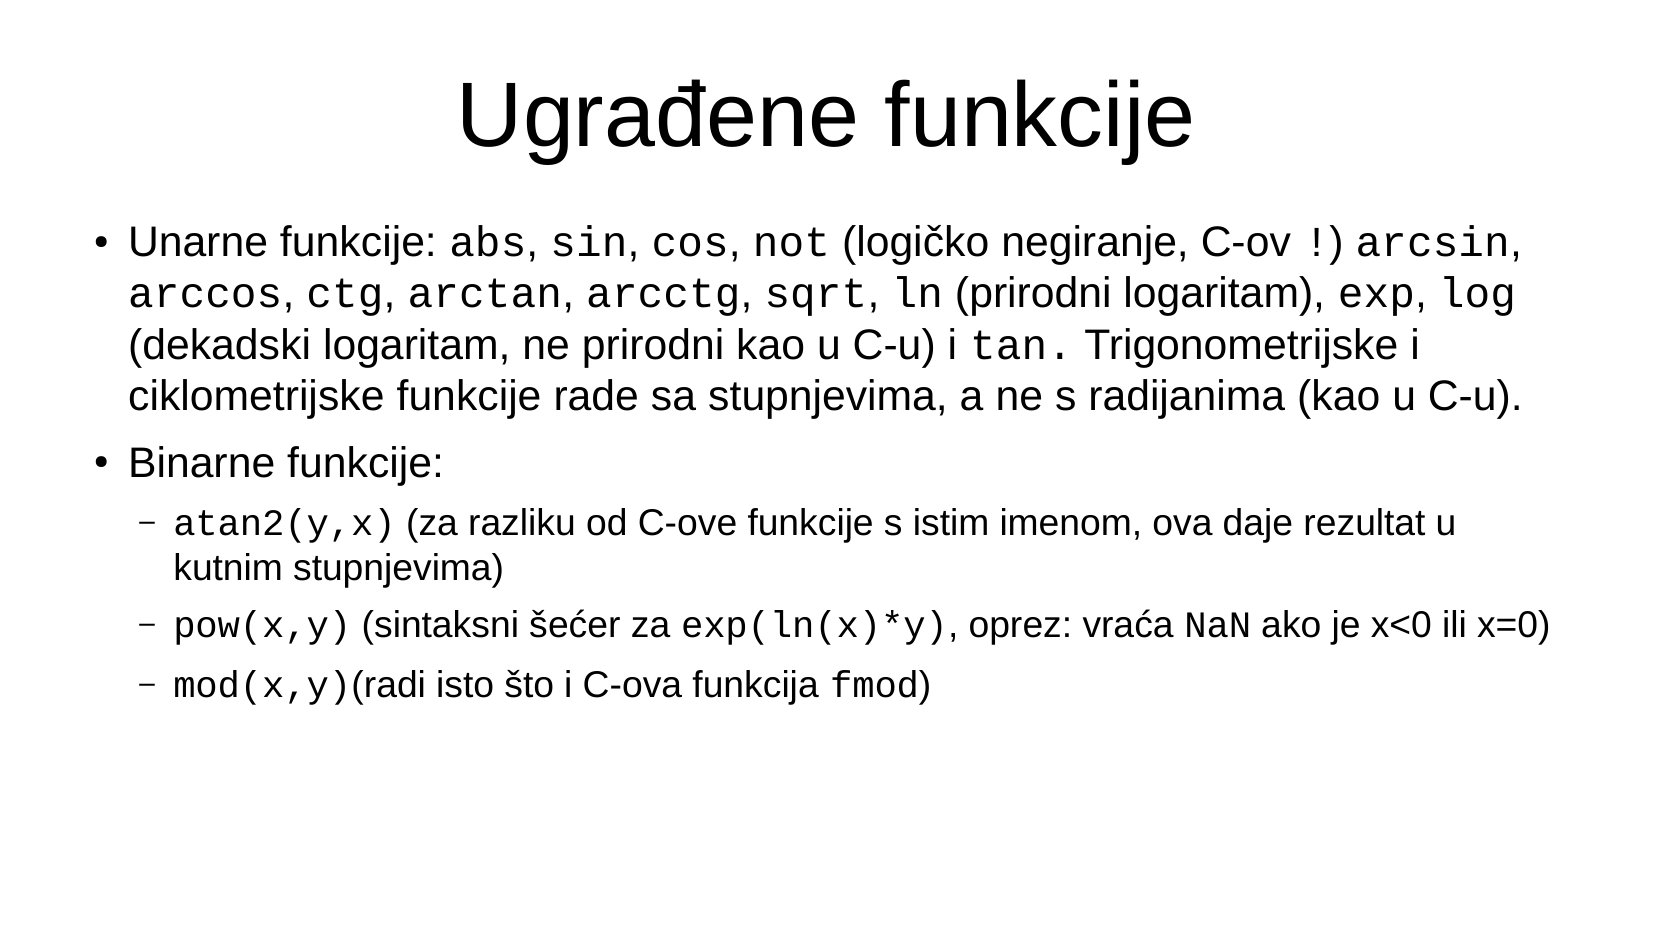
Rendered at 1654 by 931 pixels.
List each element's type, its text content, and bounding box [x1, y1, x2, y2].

list Unarne funkcije: abs, sin, cos, not (logičko negiranje, C-ov !) arcsin, arccos, ctg, arctan, arcctg, sqrt, ln (prirodni logaritam), exp, log (dekadski logaritam, ne prirodni kao u C-u) i tan. Trigonometrijske i ciklometrijske funkcije rade sa stupnjevima, a ne s radijanima (kao u C-u). Binarne funkcije: atan2(y,x) (za razliku od C-ove funkcije s istim imenom, ova daje rezultat u kutnim stupnjevima) pow(x,y) (sintaksni šećer za exp(ln(x)*y), oprez: vraća NaN ako je x<0 ili x=0) mod(x,y)(radi isto što i C-ova funkcija fmod) [82, 217, 1571, 758]
title Ugrađene funkcije [82, 37, 1571, 193]
